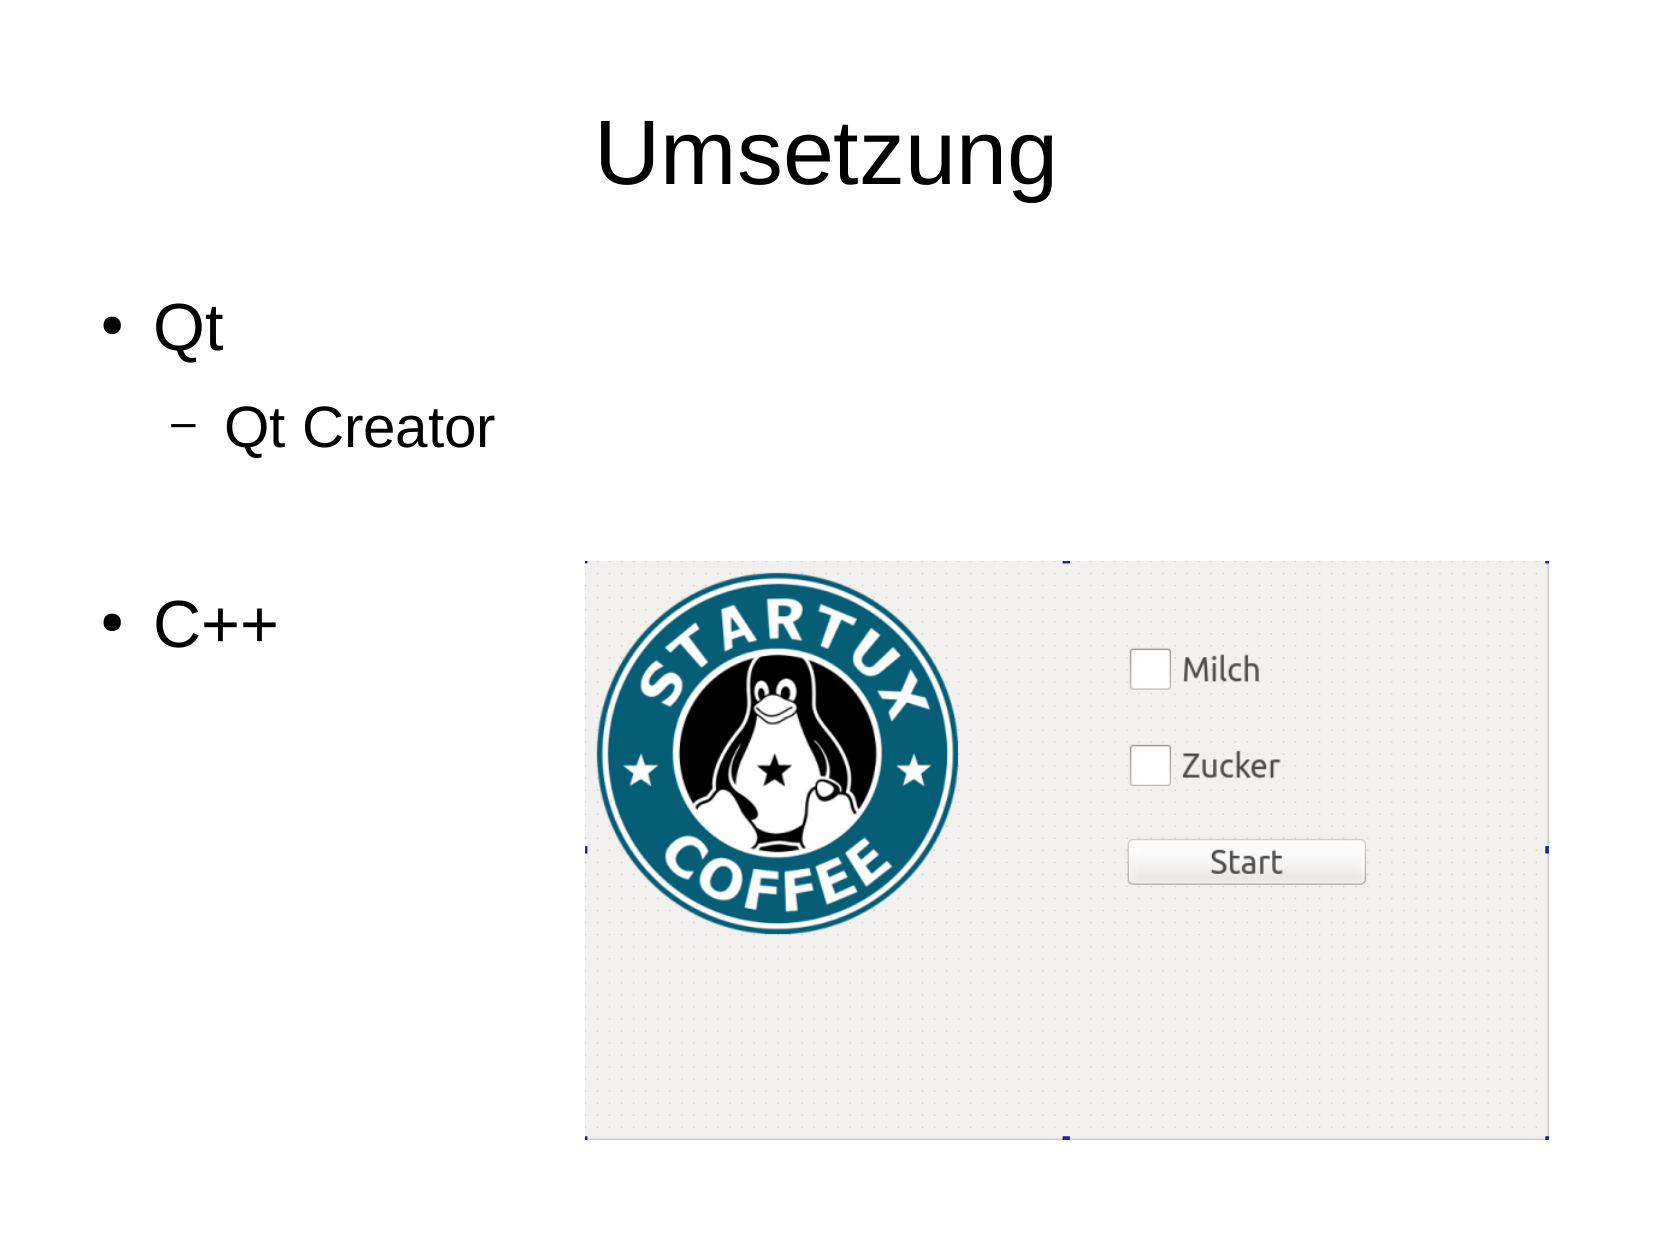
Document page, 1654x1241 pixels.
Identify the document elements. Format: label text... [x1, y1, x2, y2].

title Umsetzung [82, 49, 1571, 257]
picture [585, 561, 1549, 1141]
list Qt Qt Creator C++ [82, 290, 1571, 1010]
